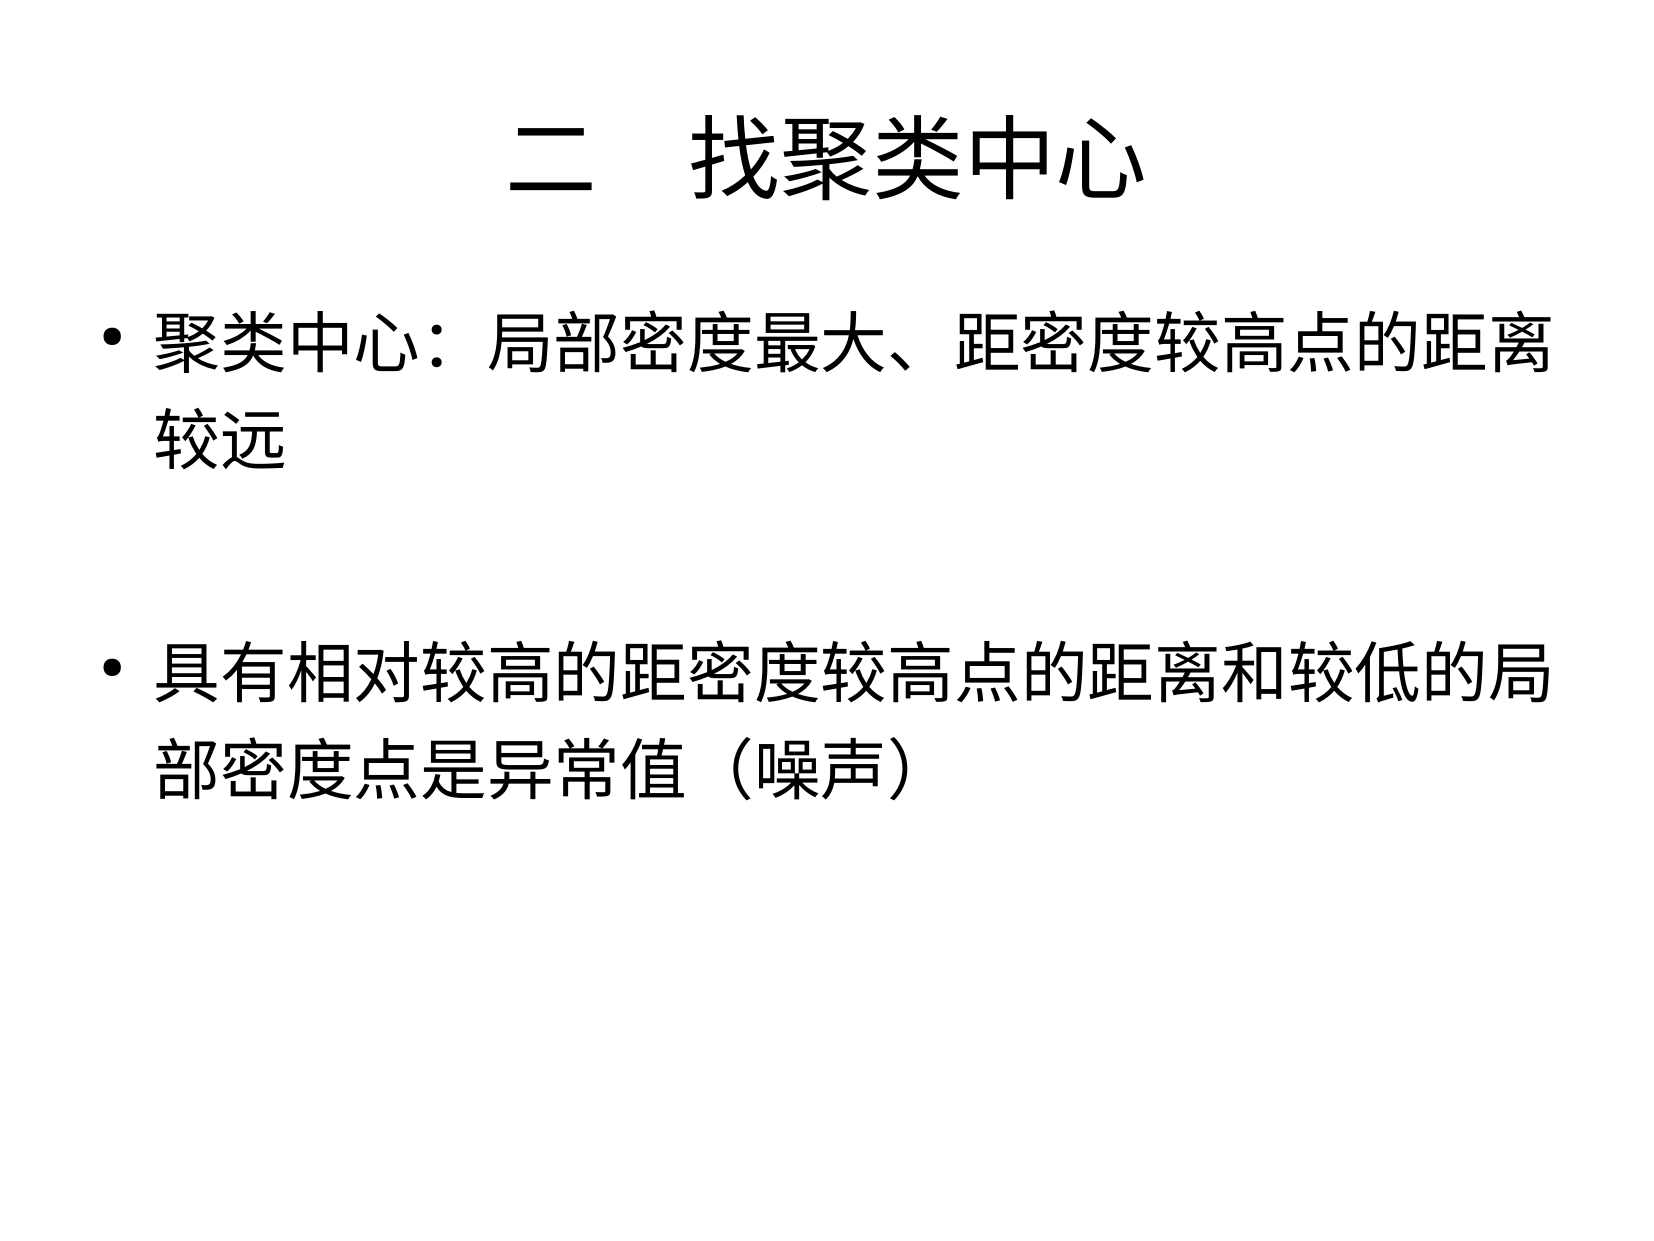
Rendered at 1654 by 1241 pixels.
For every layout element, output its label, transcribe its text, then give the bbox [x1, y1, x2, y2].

list 聚类中心：局部密度最大、距密度较高点的距离较远 具有相对较高的距密度较高点的距离和较低的局部密度点是异常值（噪声） [82, 290, 1571, 1010]
title 二 找聚类中心 [82, 49, 1571, 257]
